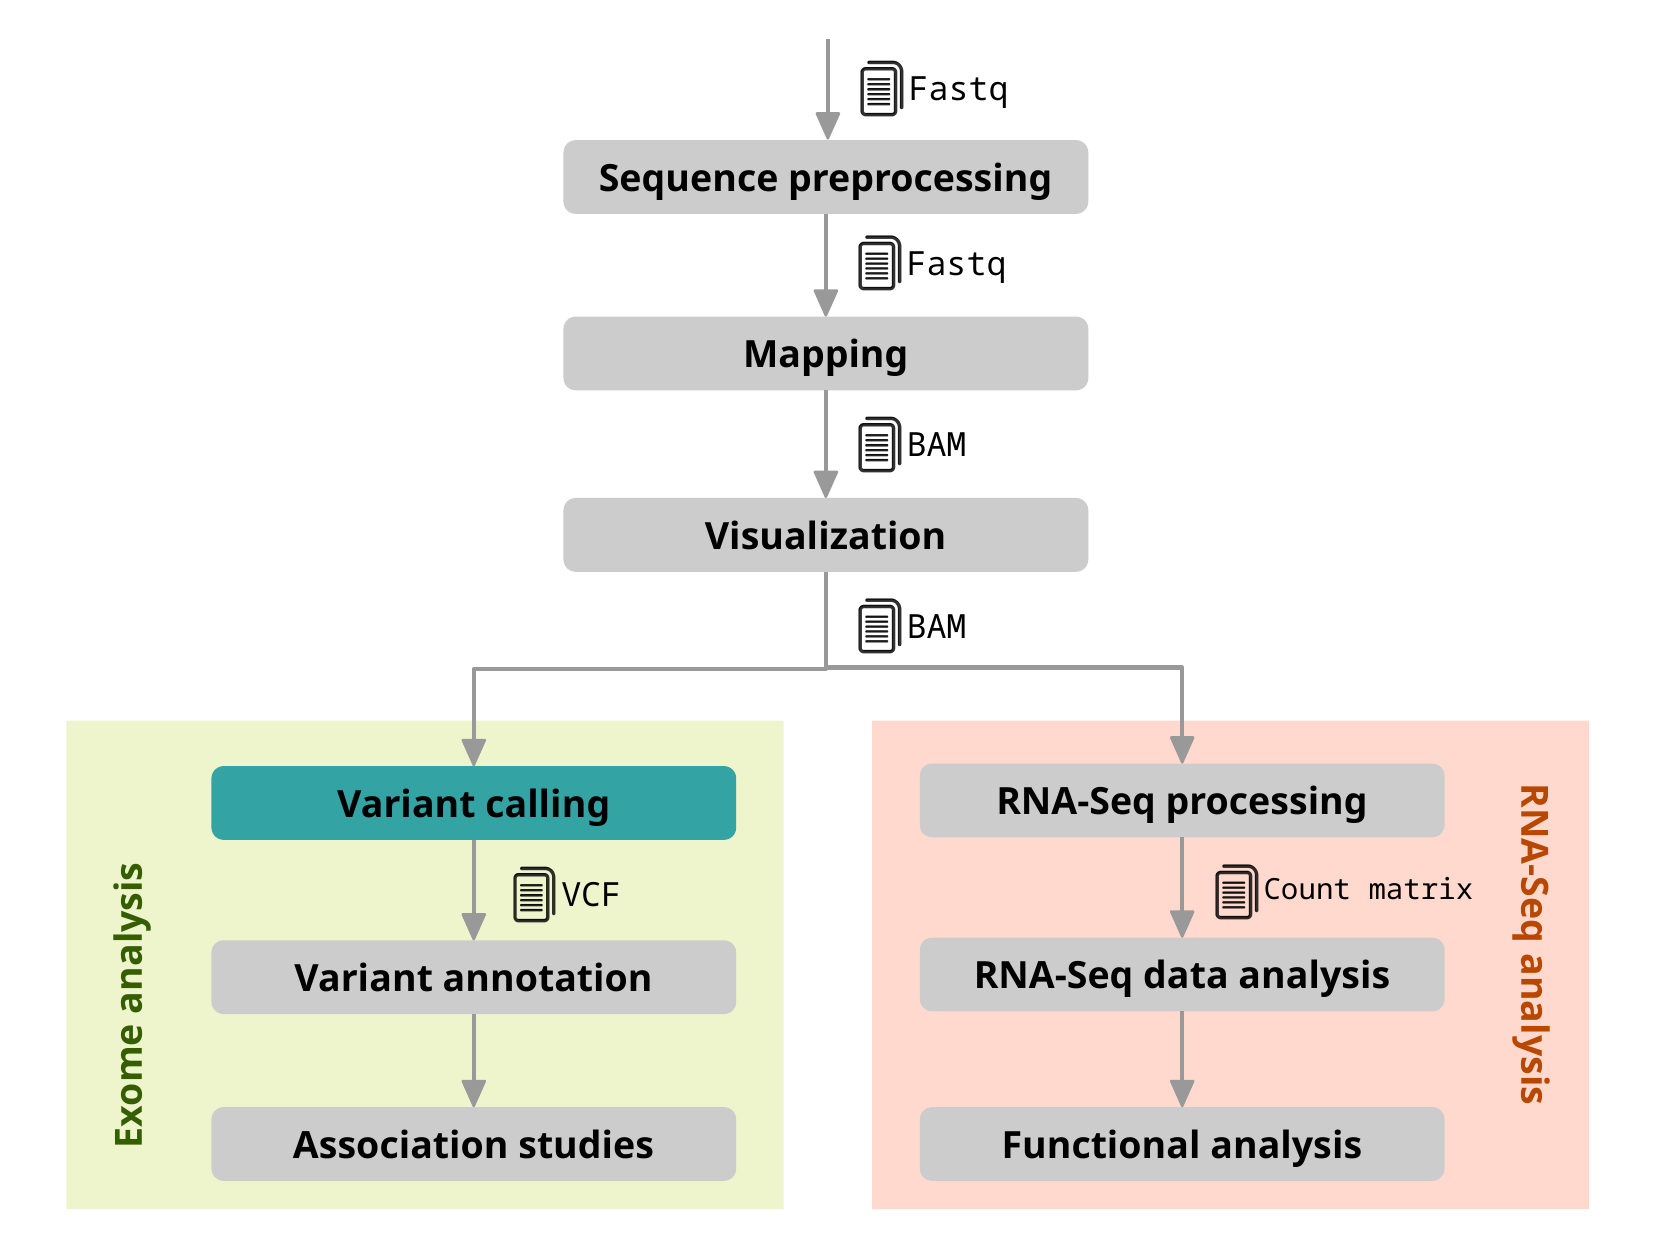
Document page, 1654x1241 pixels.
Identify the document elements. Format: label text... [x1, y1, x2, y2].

picture [504, 863, 565, 928]
text_box [872, 720, 1590, 1210]
text_box Variant annotation [211, 940, 737, 1015]
text_box RNA-Seq data analysis [919, 937, 1445, 1012]
picture [851, 57, 913, 122]
picture [849, 232, 911, 296]
text_box BAM [911, 413, 1110, 474]
text_box Fastq [913, 57, 1112, 118]
text_box Sequence preprocessing [563, 140, 1089, 214]
text_box Mapping [563, 316, 1089, 391]
text_box Association studies [211, 1107, 737, 1181]
text_box BAM [911, 595, 1110, 655]
text_box Variant calling [211, 766, 737, 840]
text_box [66, 720, 784, 1210]
picture [1206, 861, 1268, 925]
picture [849, 413, 911, 478]
text_box RNA-Seq processing [919, 763, 1445, 838]
text_box VCF [565, 863, 764, 928]
text_box Count matrix [1268, 861, 1500, 925]
picture [849, 595, 911, 659]
text_box Fastq [911, 232, 1110, 292]
text_box Functional analysis [919, 1107, 1445, 1181]
text_box RNA-Seq analysis [1500, 769, 1597, 1182]
text_box Visualization [563, 497, 1089, 572]
text_box Exome analysis [66, 803, 163, 1163]
